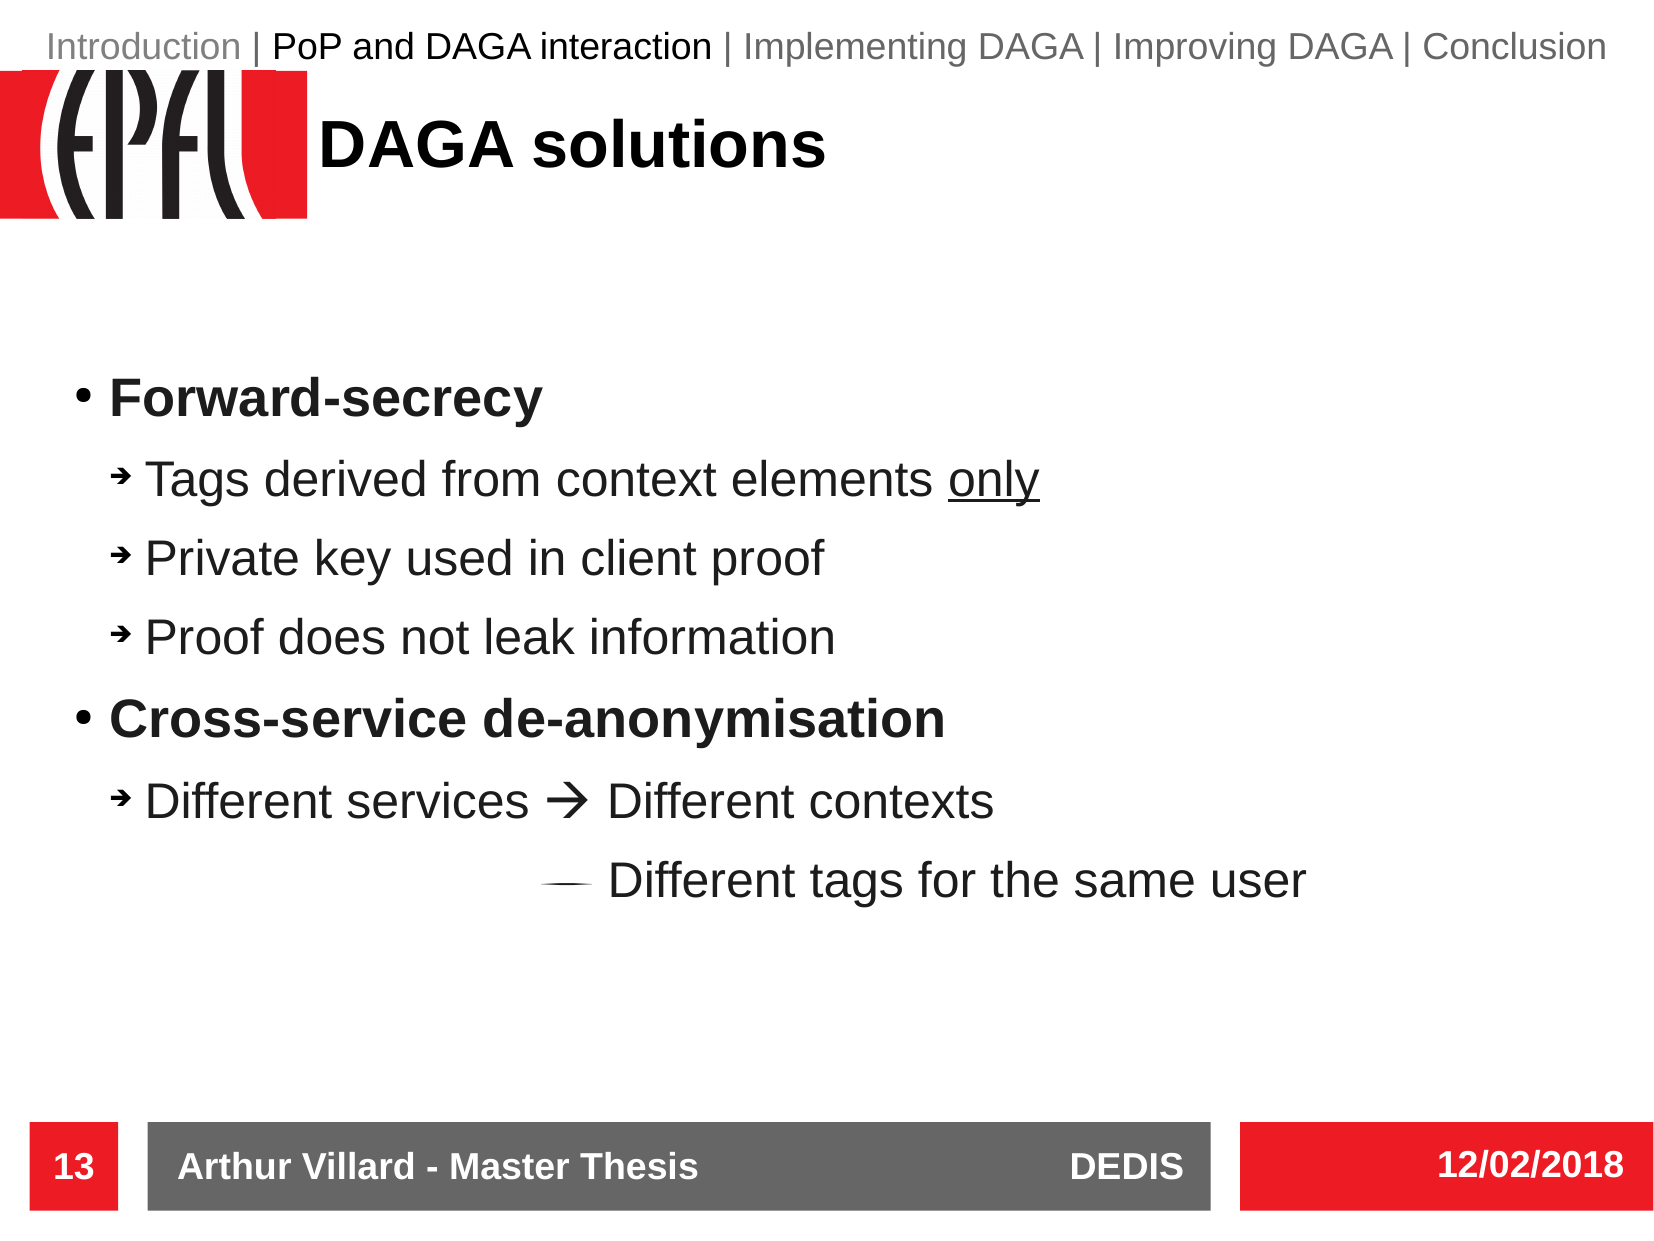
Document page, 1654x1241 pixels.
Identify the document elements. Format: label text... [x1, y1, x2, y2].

list Forward-secrecy Tags derived from context elements only Private key used in client proof Proof does not leak information Cross-service de-anonymisation Different services  Different contexts  Different tags for the same user [73, 227, 1580, 1048]
picture [22, 77, 276, 219]
text_box Introduction | PoP and DAGA interaction | Implementing DAGA | Improving DAGA | Conclusion [0, 15, 1654, 77]
title DAGA solutions [318, 77, 1565, 219]
